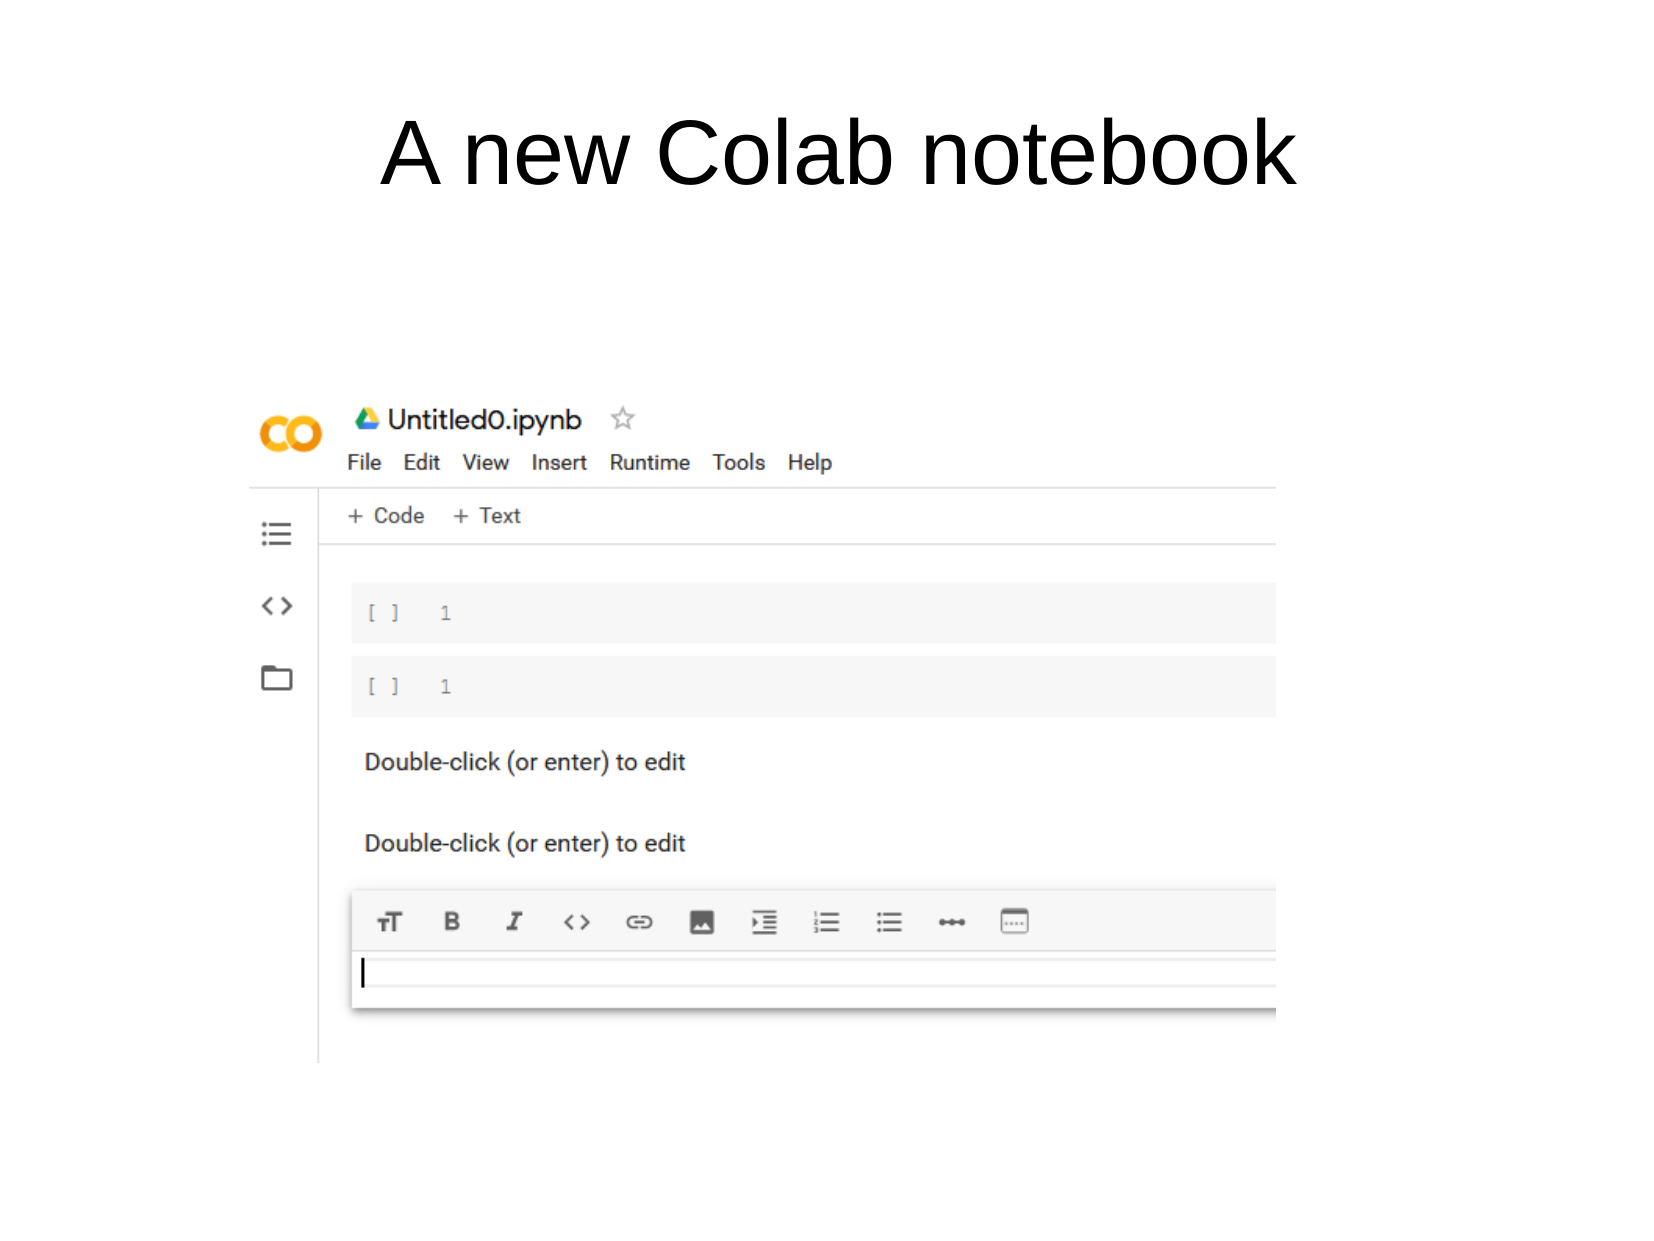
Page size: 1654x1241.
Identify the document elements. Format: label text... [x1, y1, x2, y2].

title A new Colab notebook [82, 49, 1571, 257]
picture [249, 395, 1276, 1063]
